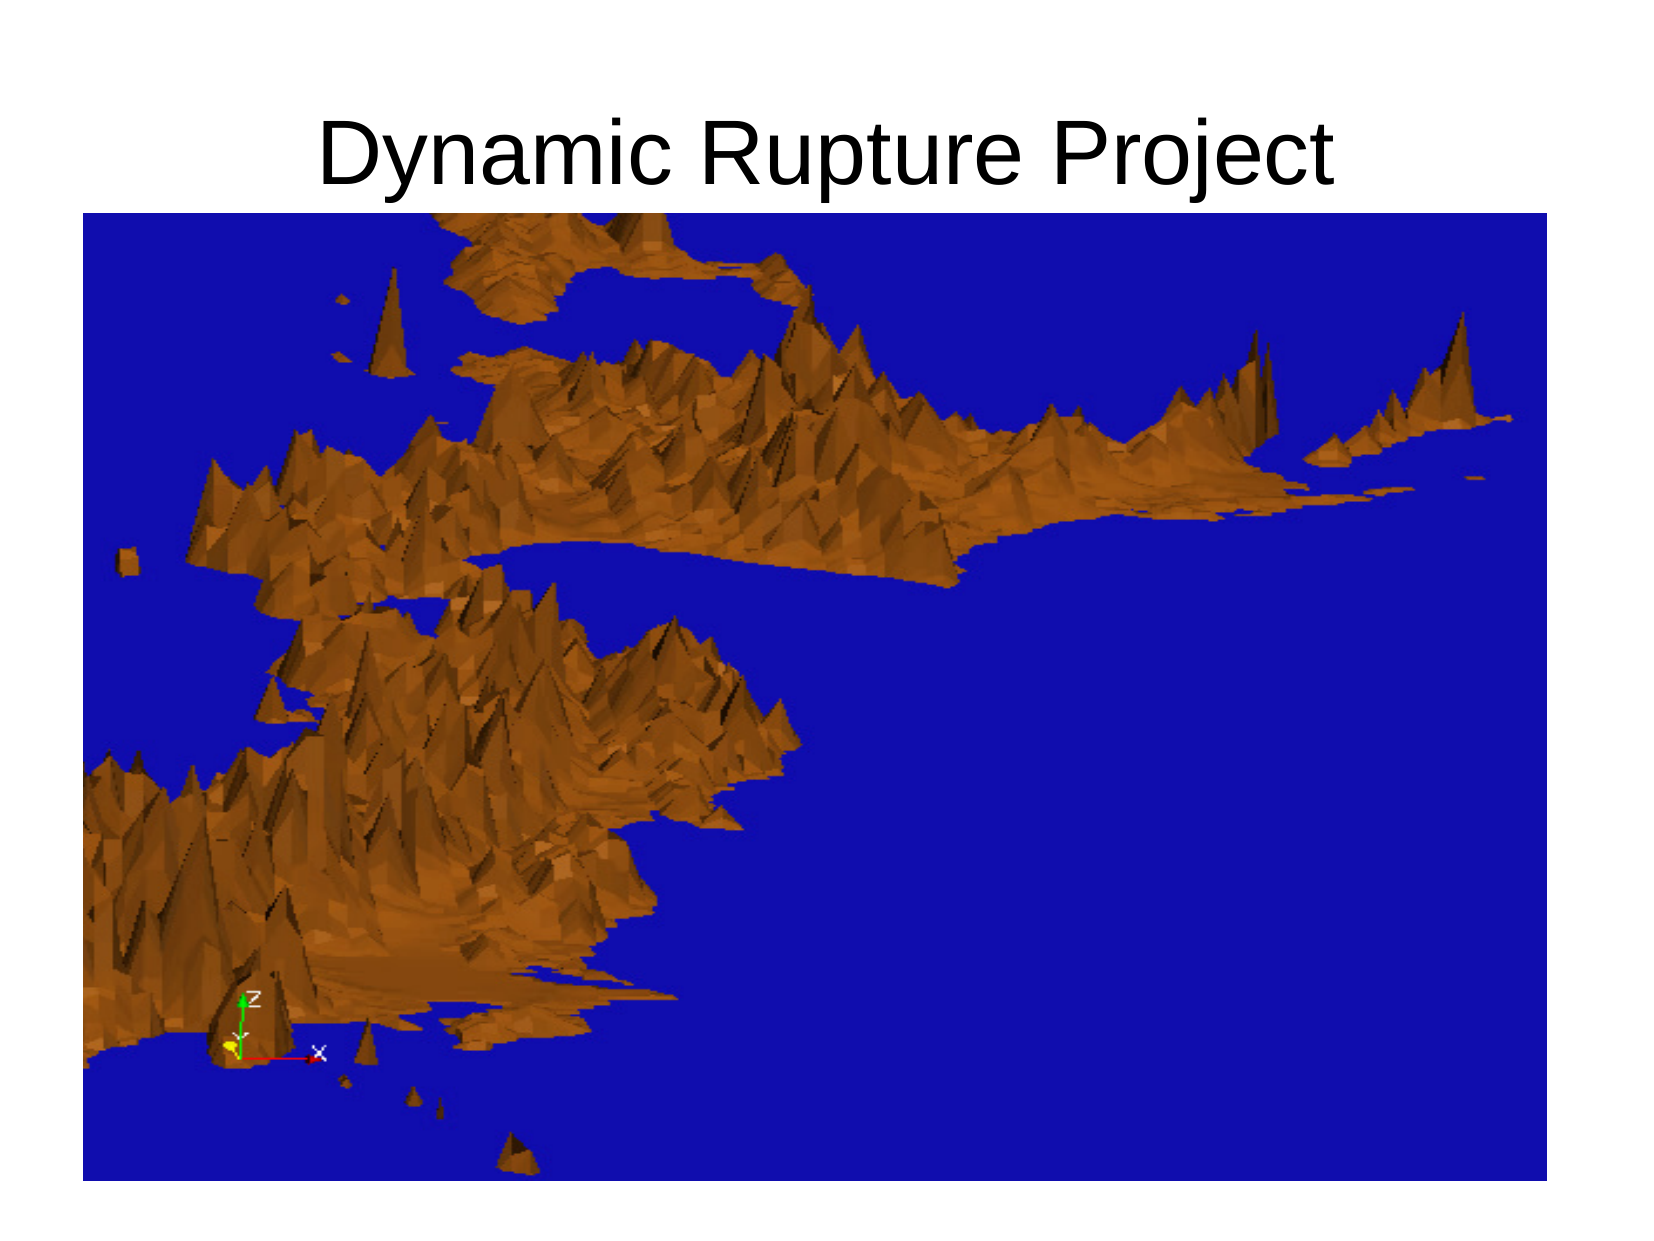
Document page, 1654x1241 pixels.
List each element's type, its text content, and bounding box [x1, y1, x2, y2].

title Dynamic Rupture Project [82, 49, 1571, 257]
text_box [82, 257, 1548, 1182]
